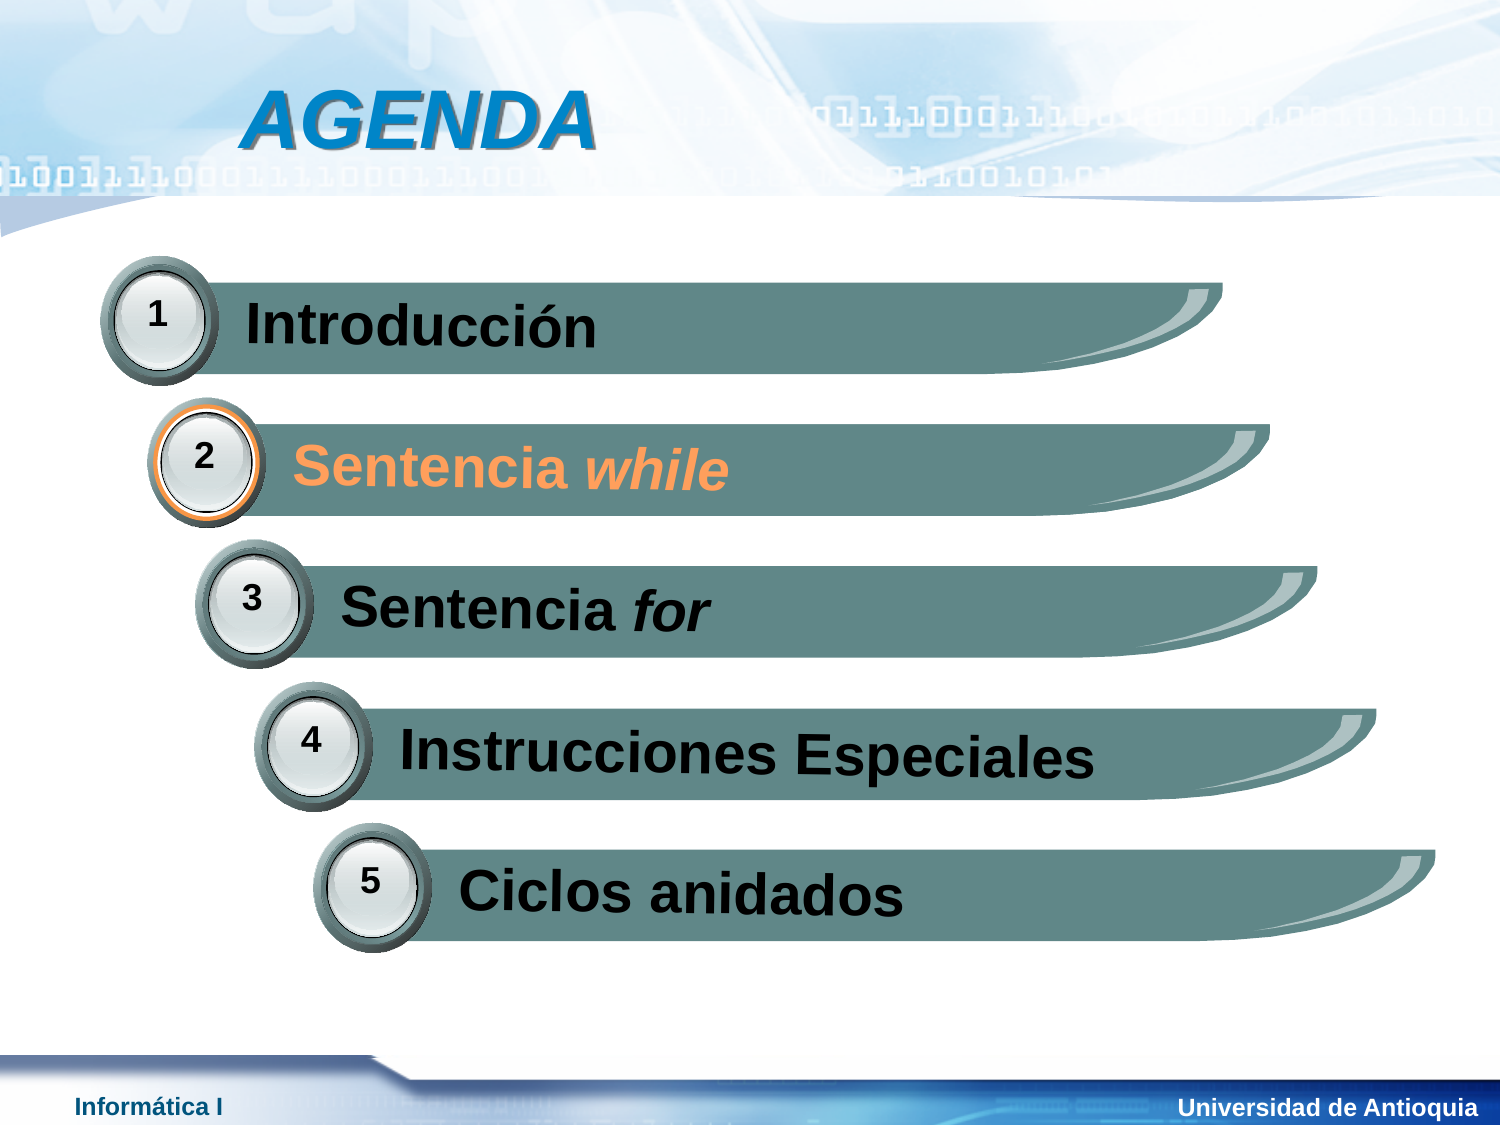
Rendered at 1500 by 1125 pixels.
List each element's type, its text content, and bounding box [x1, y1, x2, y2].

text_box Instrucciones Especiales [384, 703, 1248, 801]
text_box [100, 256, 988, 386]
text_box [777, 708, 1377, 790]
text_box [683, 424, 1270, 501]
text_box [313, 822, 1200, 953]
text_box 3 [216, 559, 291, 632]
title AGENDA [224, 57, 1438, 150]
text_box [748, 566, 1318, 648]
text_box [834, 849, 1436, 931]
text_box [622, 282, 1223, 359]
text_box Ciclos anidados [443, 844, 1307, 942]
text_box [147, 397, 1045, 528]
text_box [254, 681, 1141, 812]
text_box Sentencia for [325, 560, 1189, 659]
text_box Sentencia while [277, 419, 1164, 517]
text_box 4 [275, 701, 350, 775]
text_box [195, 539, 1098, 669]
text_box 1 [121, 275, 196, 349]
text_box 5 [334, 842, 409, 916]
picture [0, 1055, 1500, 1125]
text_box 2 [168, 417, 243, 490]
text_box Introducción [230, 277, 1117, 375]
picture [0, 0, 1500, 196]
